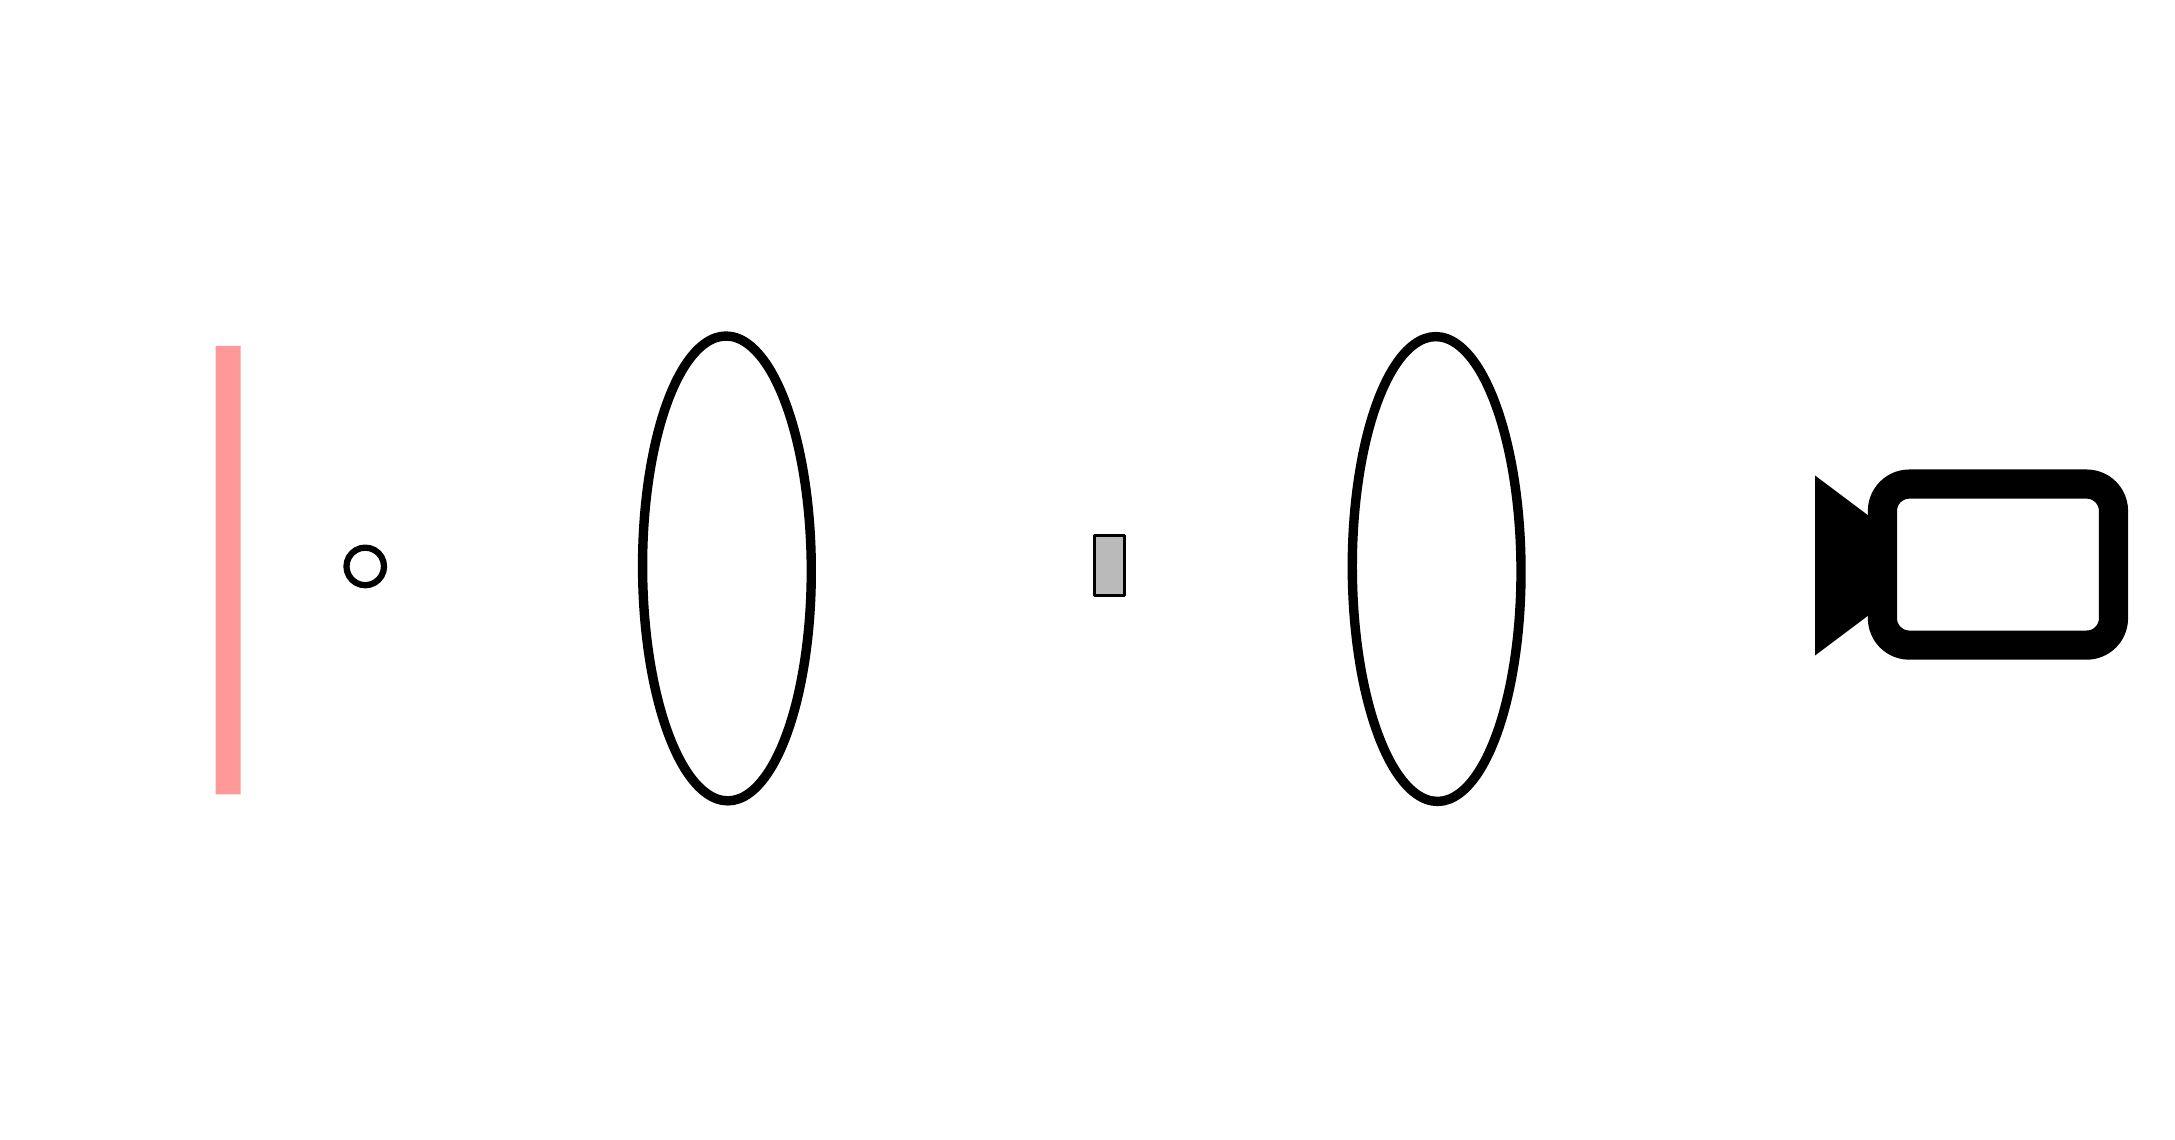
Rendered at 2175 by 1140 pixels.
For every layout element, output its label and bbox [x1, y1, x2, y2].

text_box [1815, 475, 1876, 656]
text_box [1352, 336, 1522, 802]
text_box [1882, 484, 2114, 646]
text_box [642, 336, 812, 801]
text_box [1094, 535, 1125, 596]
